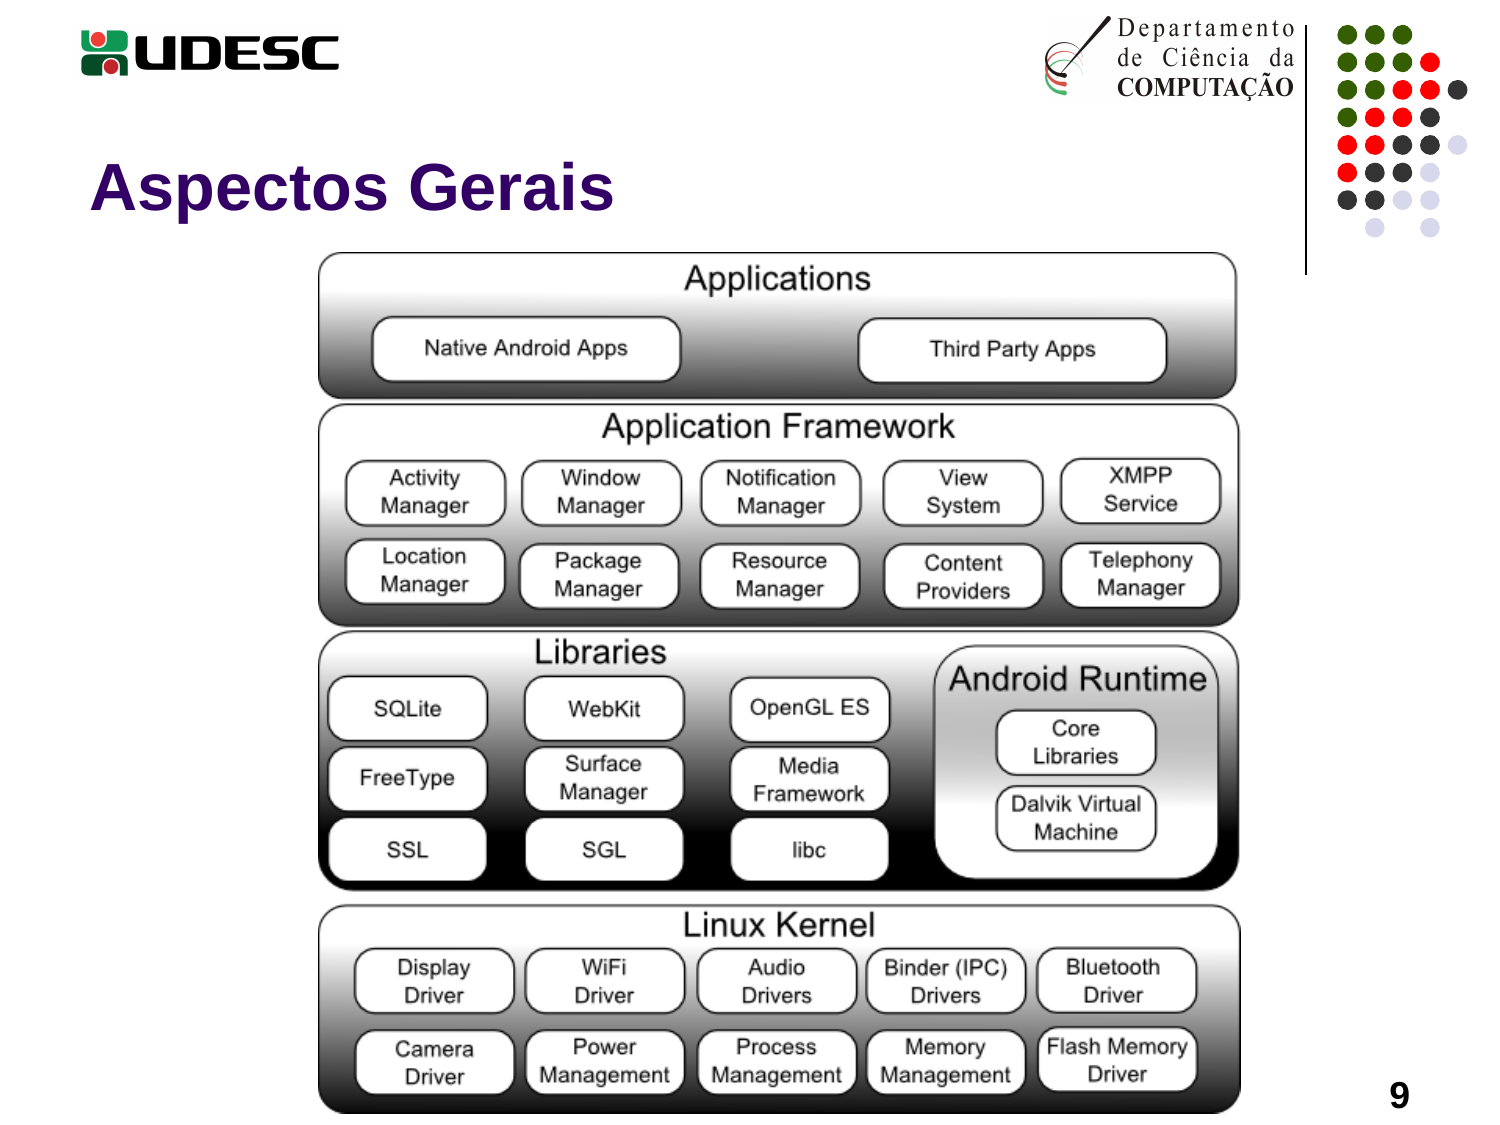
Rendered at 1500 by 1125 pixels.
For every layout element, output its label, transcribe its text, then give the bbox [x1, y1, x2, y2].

title Aspectos Gerais [74, 101, 1313, 233]
picture [318, 252, 1241, 1114]
picture [74, 23, 346, 83]
picture [1045, 16, 1294, 101]
